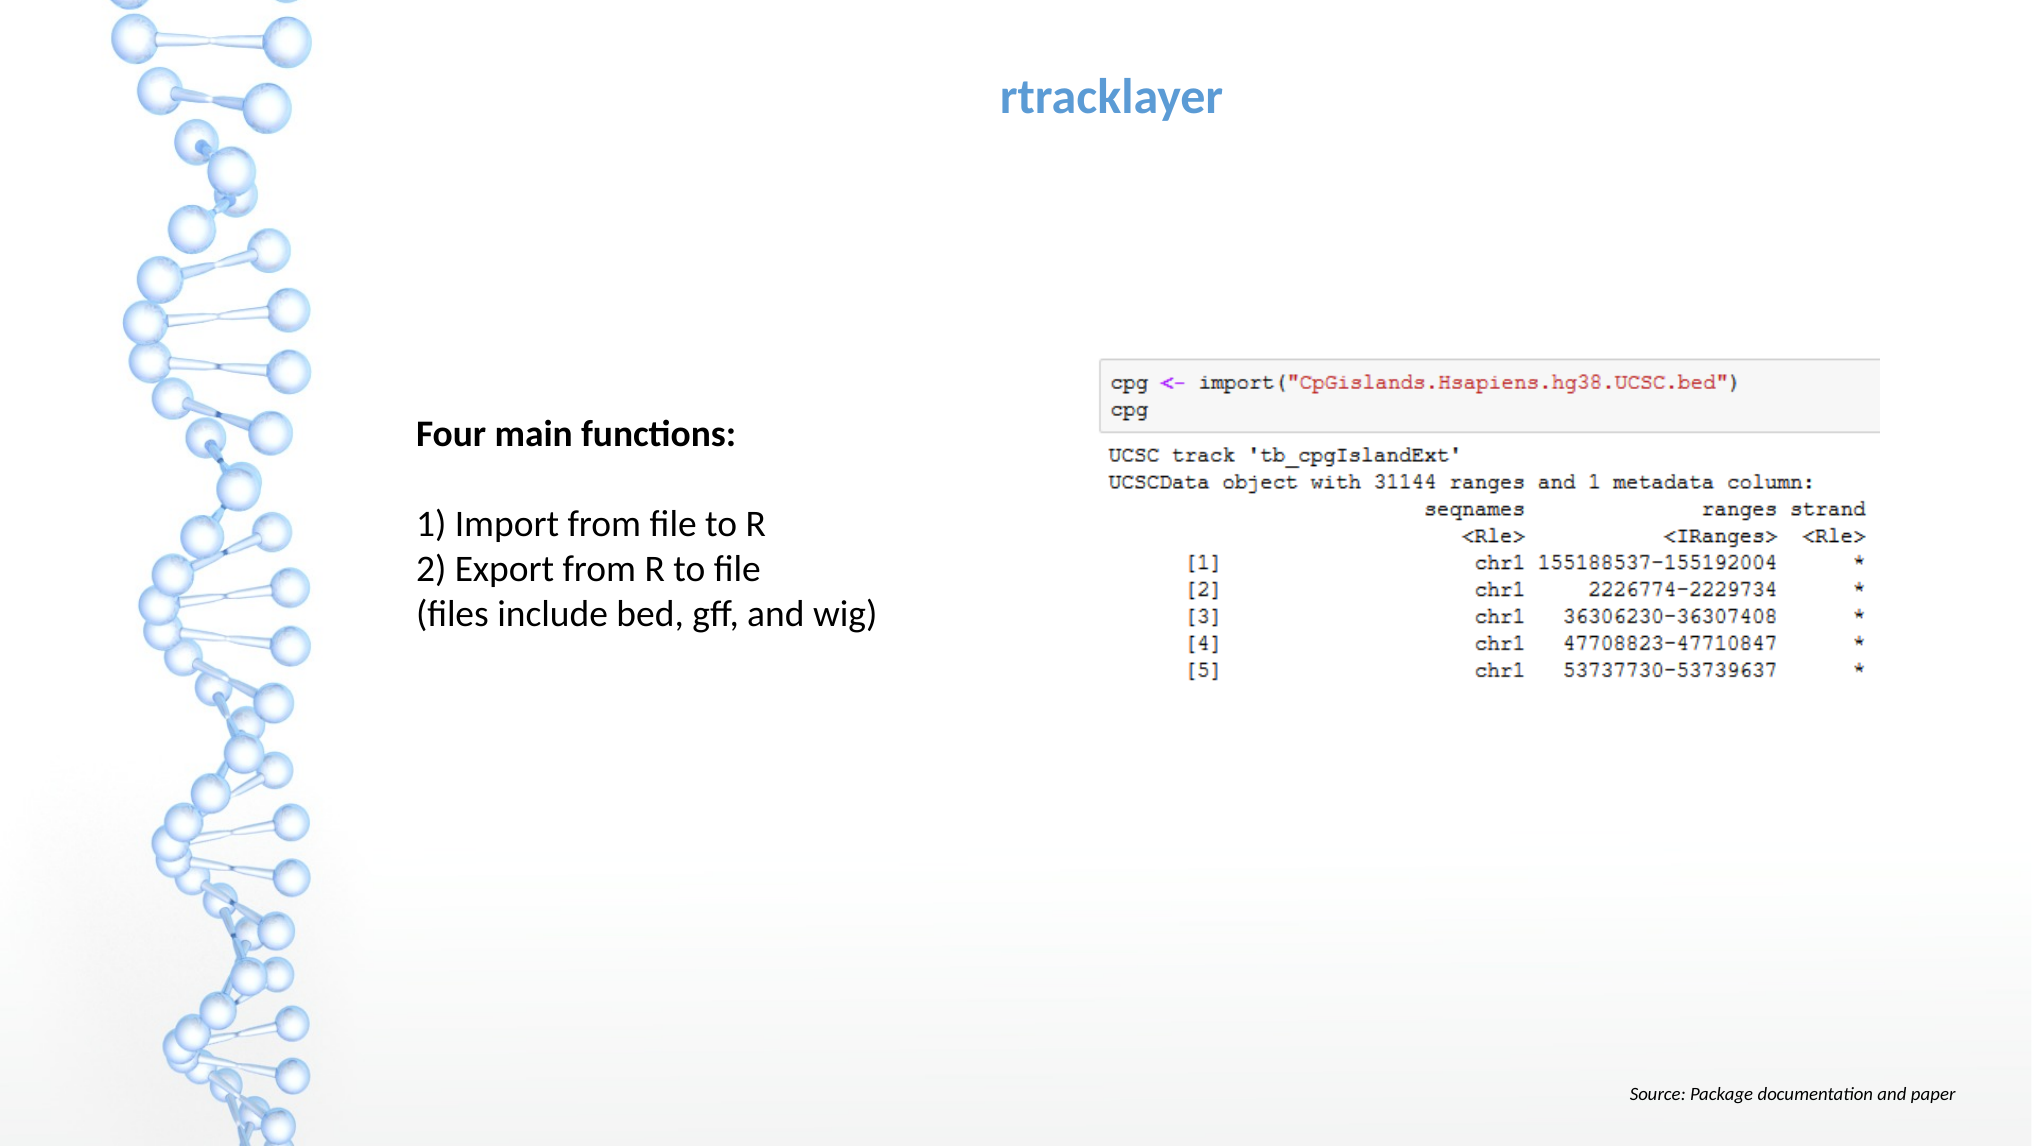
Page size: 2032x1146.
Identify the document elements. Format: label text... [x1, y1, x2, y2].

text_box Four main functions: 1) Import from file to R 2) Export from R to file (files include bed, gff, and wig) [401, 401, 953, 644]
text_box Source: Package documentation and paper [1614, 1073, 1977, 1112]
picture [1090, 351, 1880, 693]
text_box rtracklayer [984, 55, 1261, 132]
